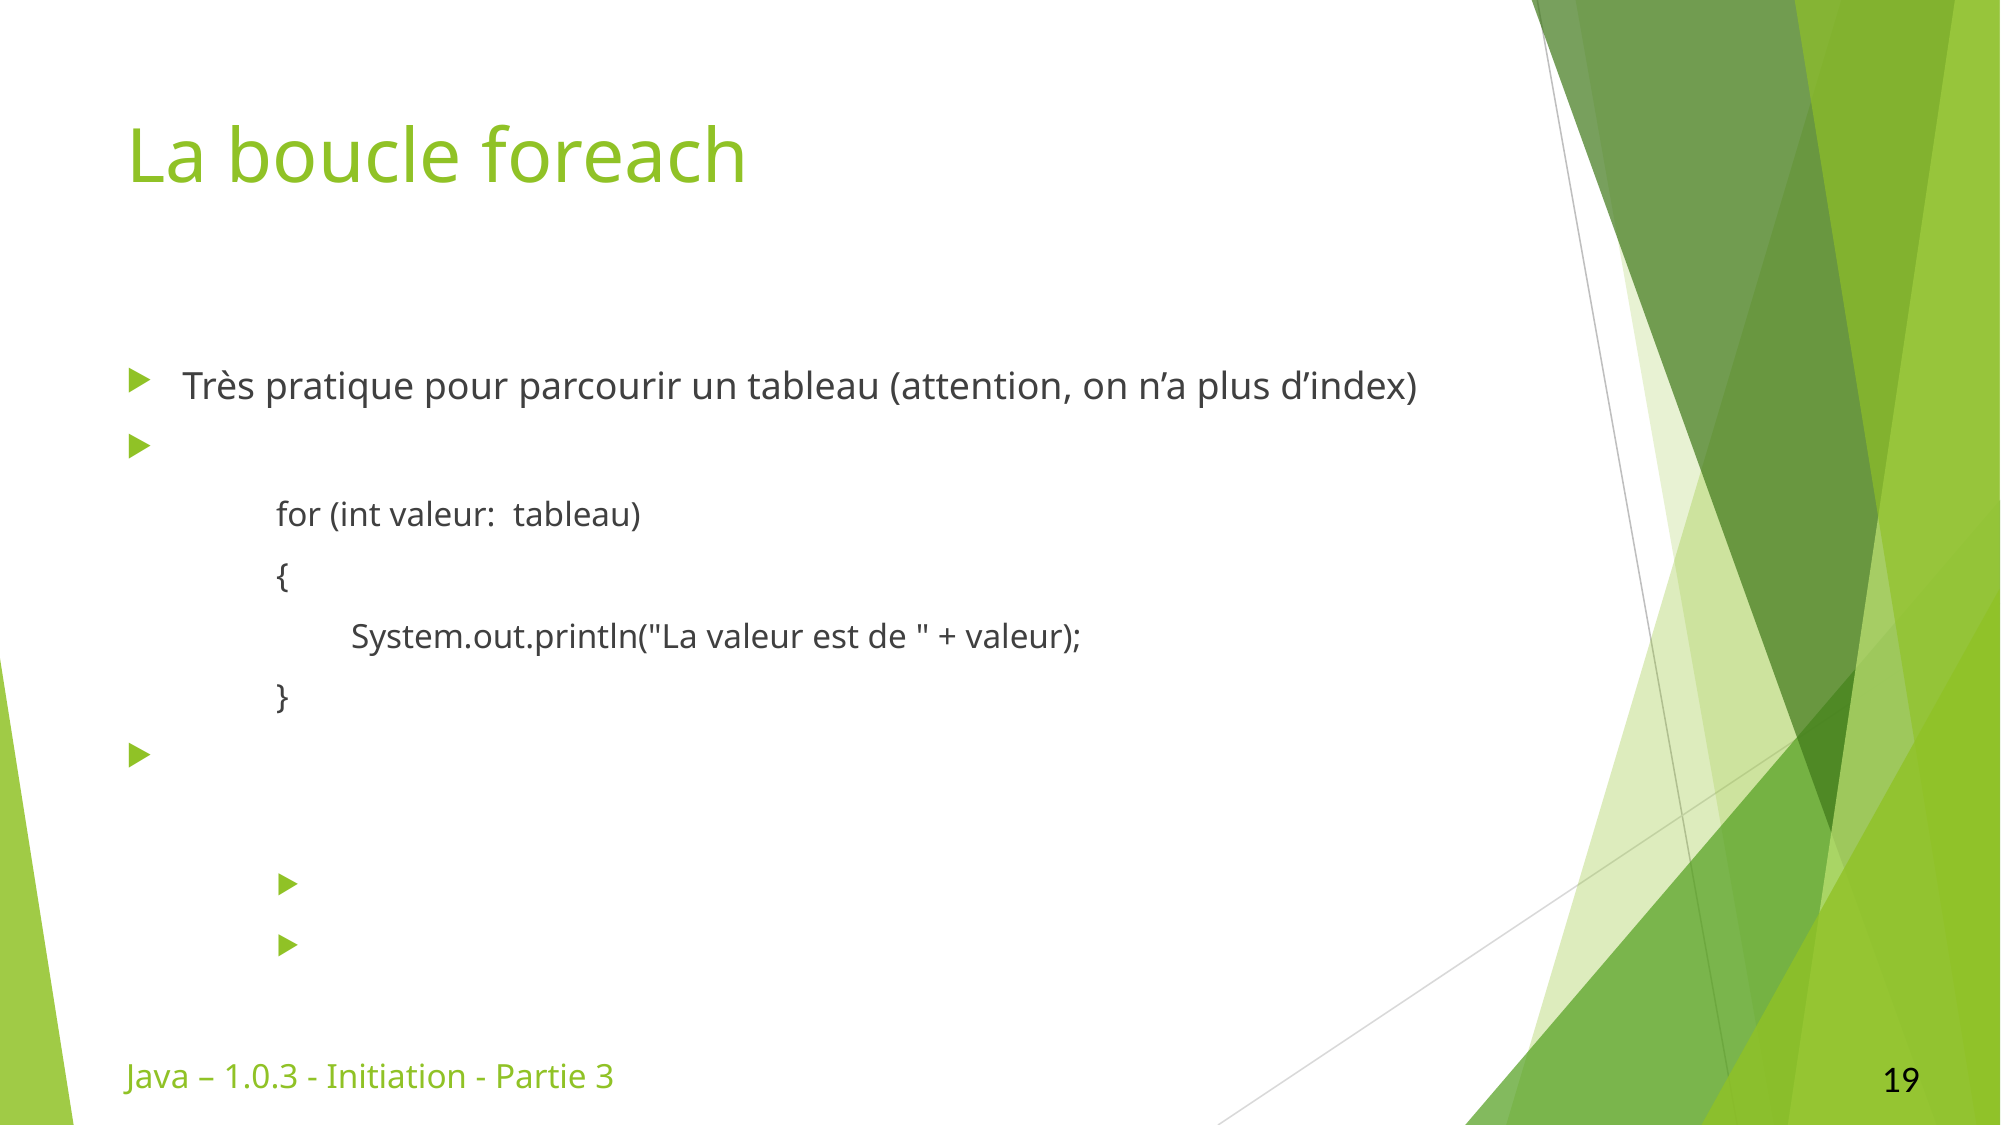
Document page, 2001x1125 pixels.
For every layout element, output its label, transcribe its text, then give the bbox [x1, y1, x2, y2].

text_box [1866, 1047, 1979, 1108]
list Très pratique pour parcourir un tableau (attention, on n’a plus d’index) for (int valeur: tableau) { System.out.println("La valeur est de " + valeur); } [111, 354, 1522, 1048]
text_box Java – 1.0.3 - Initiation - Partie 3 [111, 1047, 1094, 1109]
title La boucle foreach [111, 99, 1522, 317]
